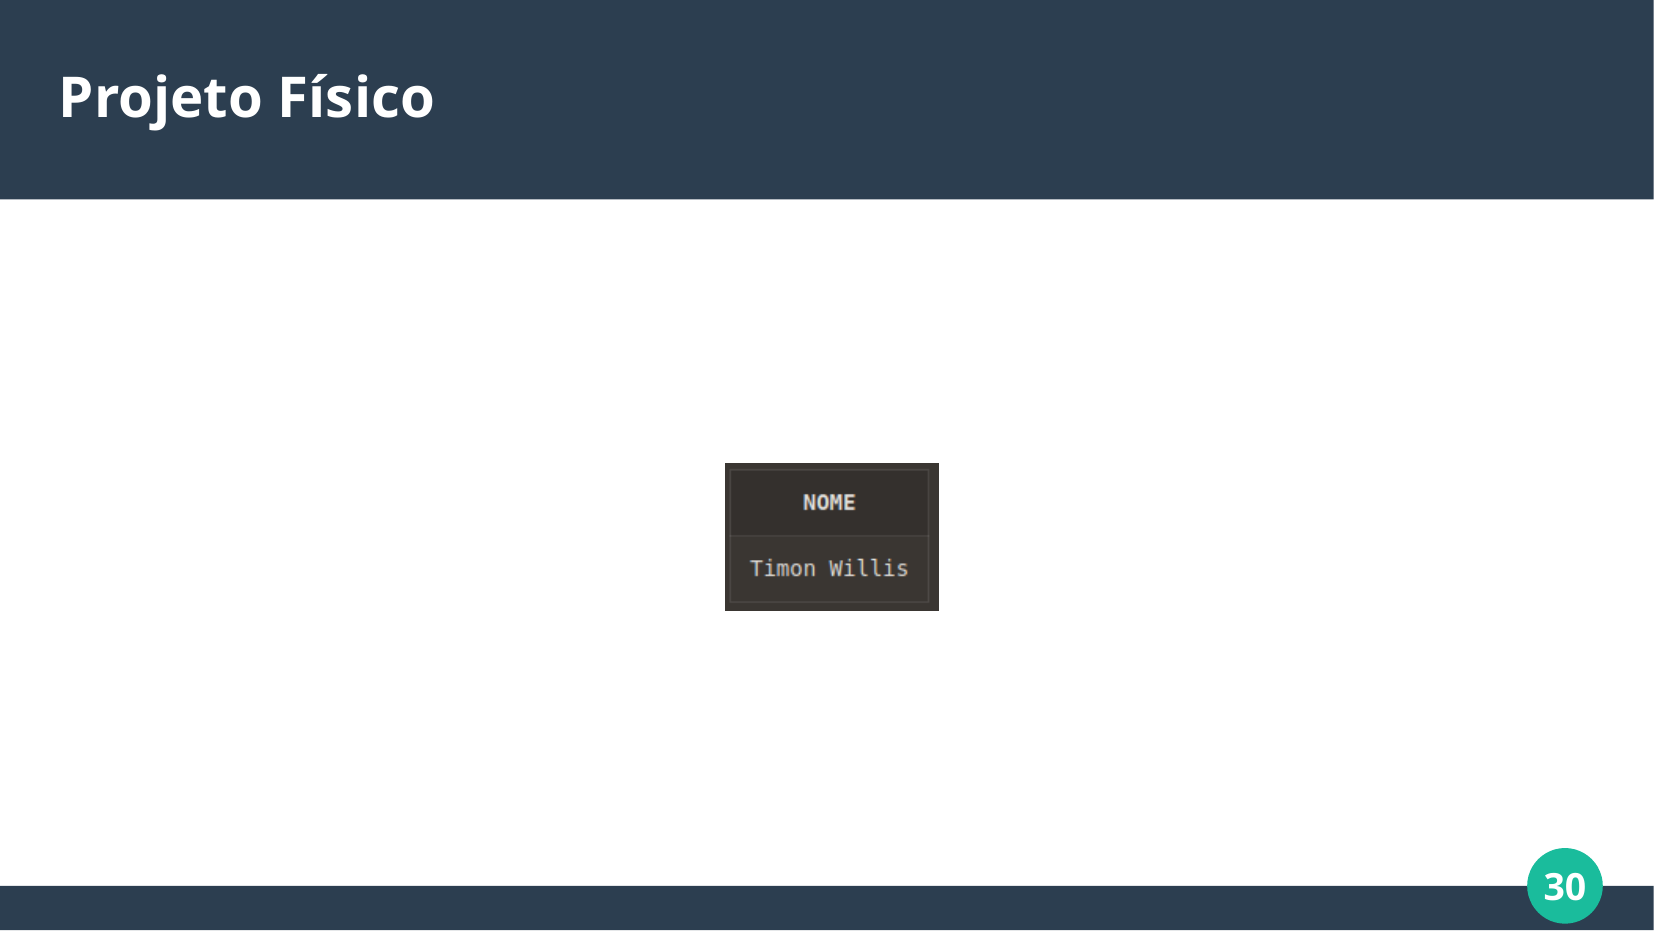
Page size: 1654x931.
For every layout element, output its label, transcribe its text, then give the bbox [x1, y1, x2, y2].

title Projeto Físico [59, 37, 1595, 156]
picture [725, 463, 939, 611]
